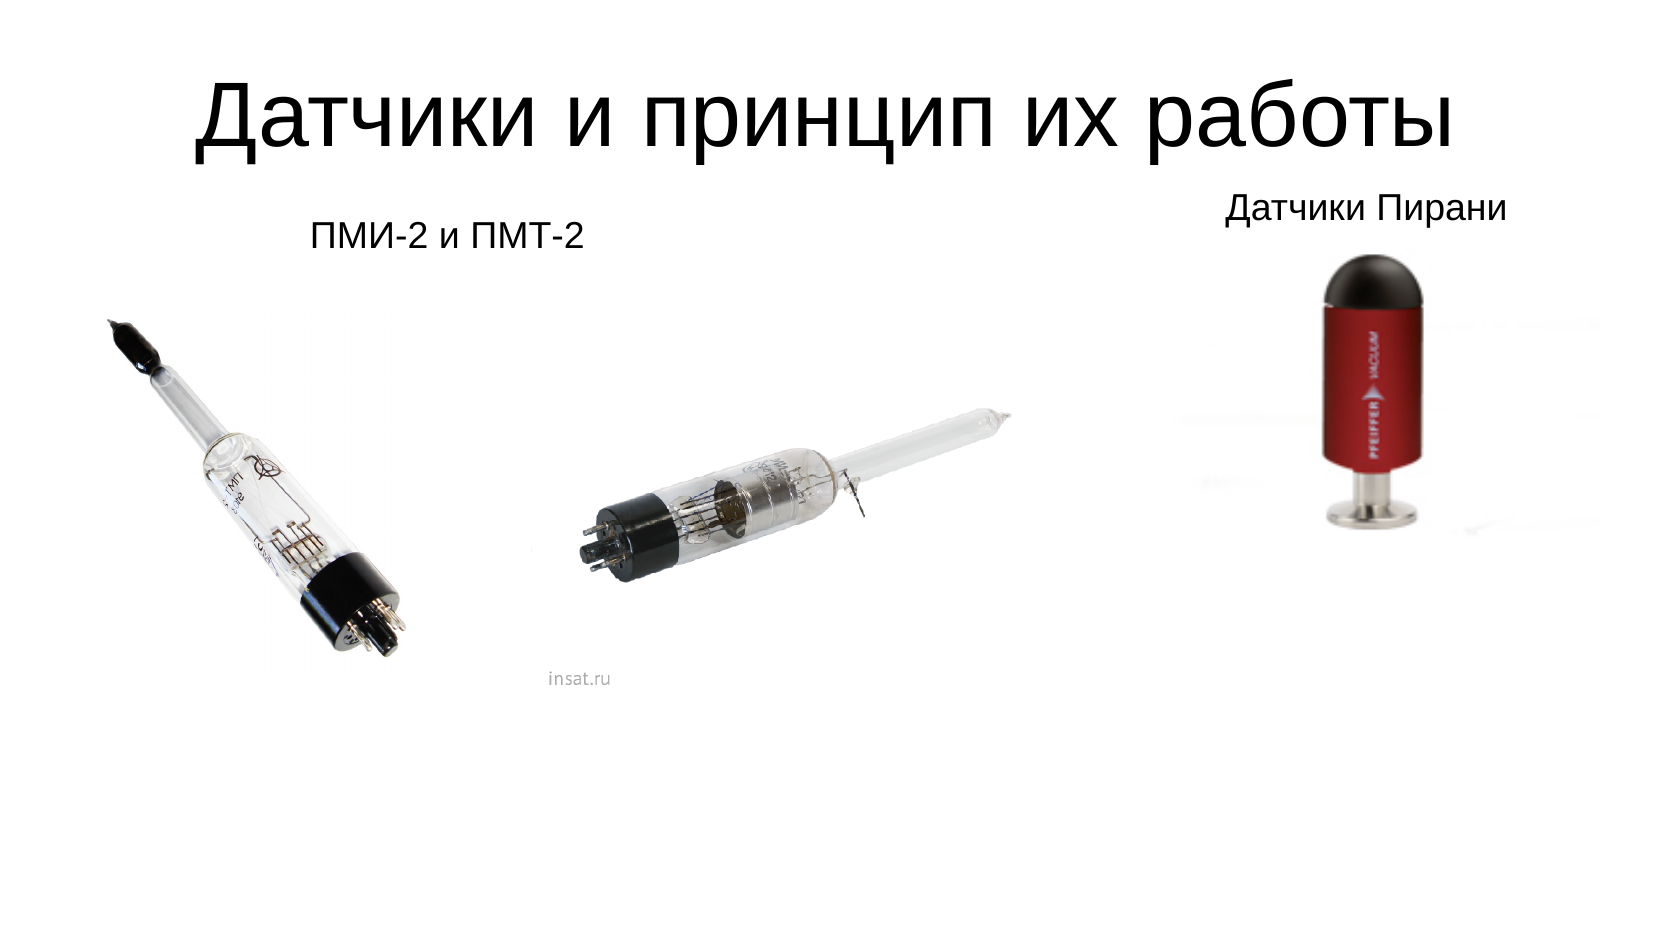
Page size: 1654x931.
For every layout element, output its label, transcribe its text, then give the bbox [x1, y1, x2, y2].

title Датчики и принцип их работы [82, 37, 1571, 193]
text_box ПМИ-2 и ПМТ-2 [295, 206, 600, 264]
text_box Датчики Пирани [1210, 179, 1523, 237]
picture [59, 307, 431, 680]
picture [1151, 231, 1600, 562]
picture [531, 265, 1065, 699]
